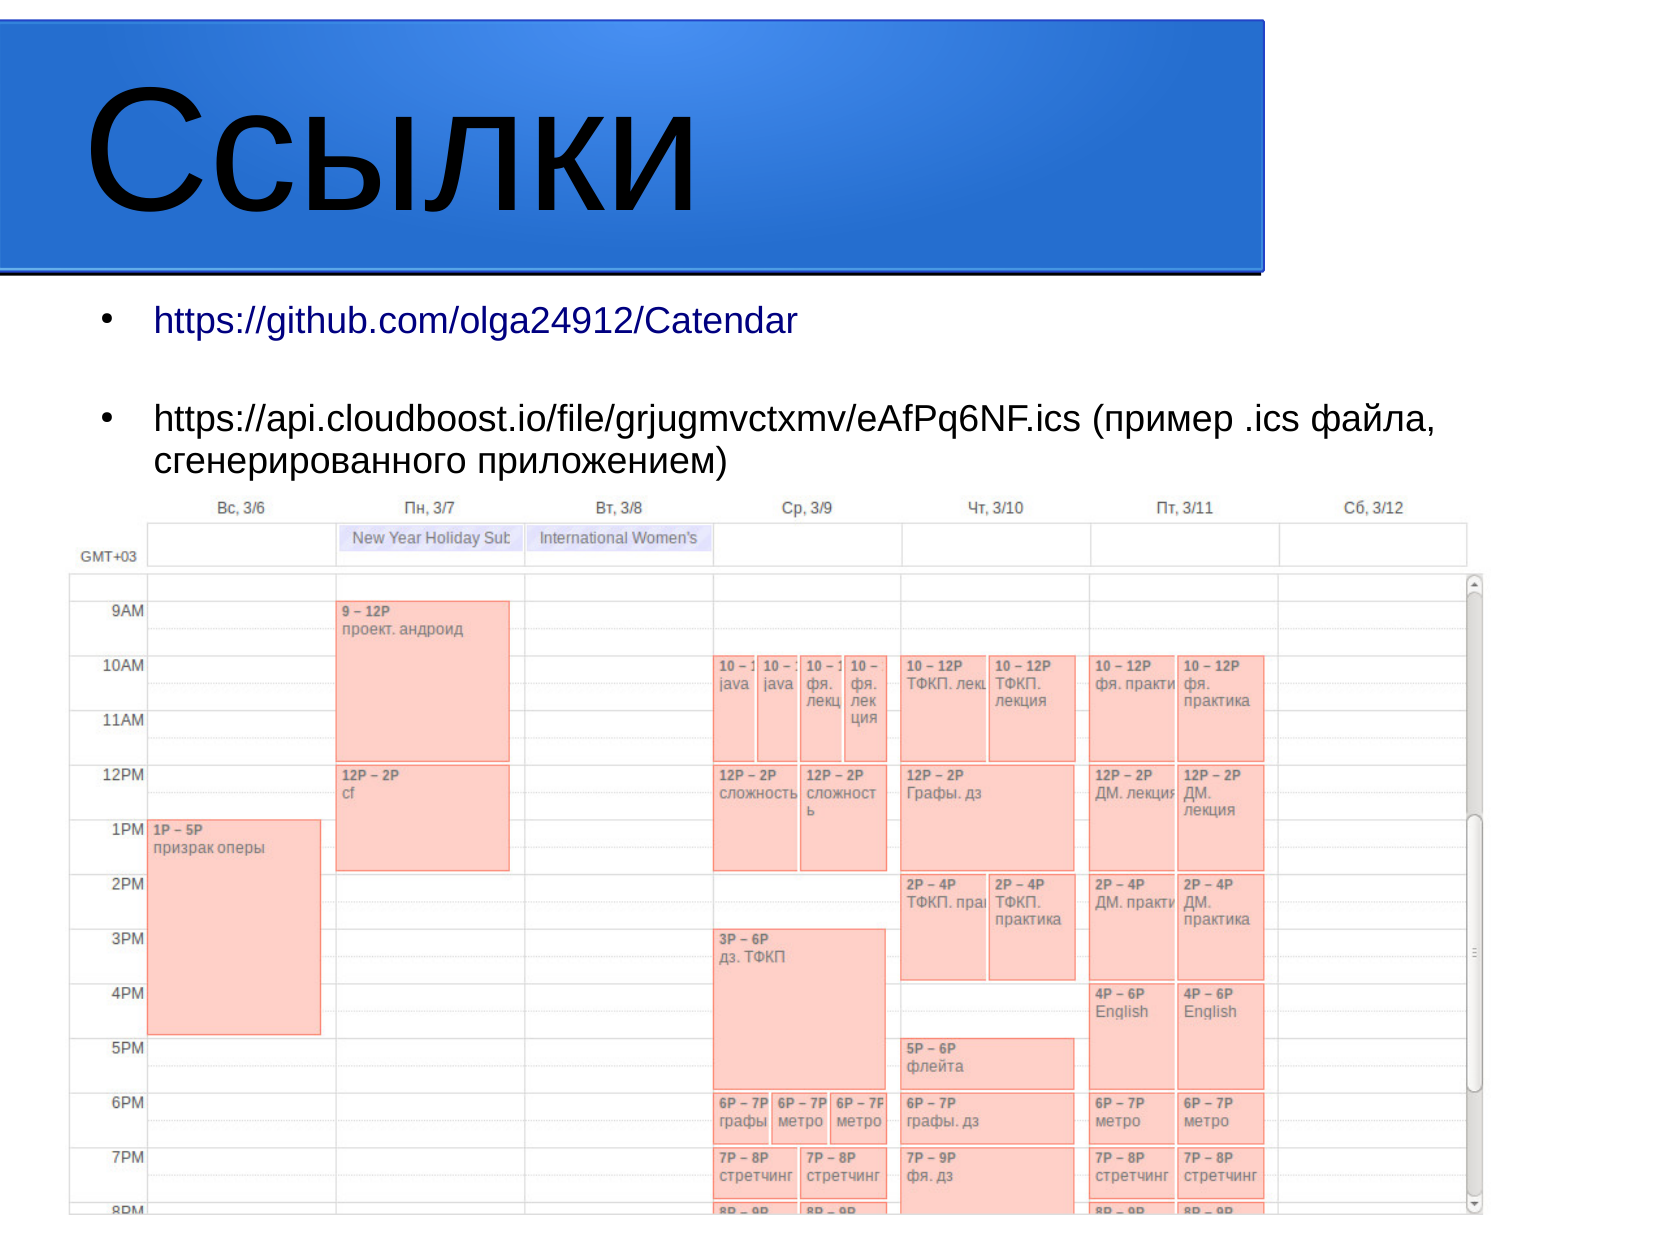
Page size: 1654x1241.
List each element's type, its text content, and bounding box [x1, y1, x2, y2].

list https://github.com/olga24912/Catendar https://api.cloudboost.io/file/grjugmvctxmv/eAfPq6NF.ics (пример .ics файла, сгенерированного приложением) [82, 299, 1571, 1019]
picture [65, 485, 1491, 1216]
title Ссылки [82, 47, 1235, 252]
